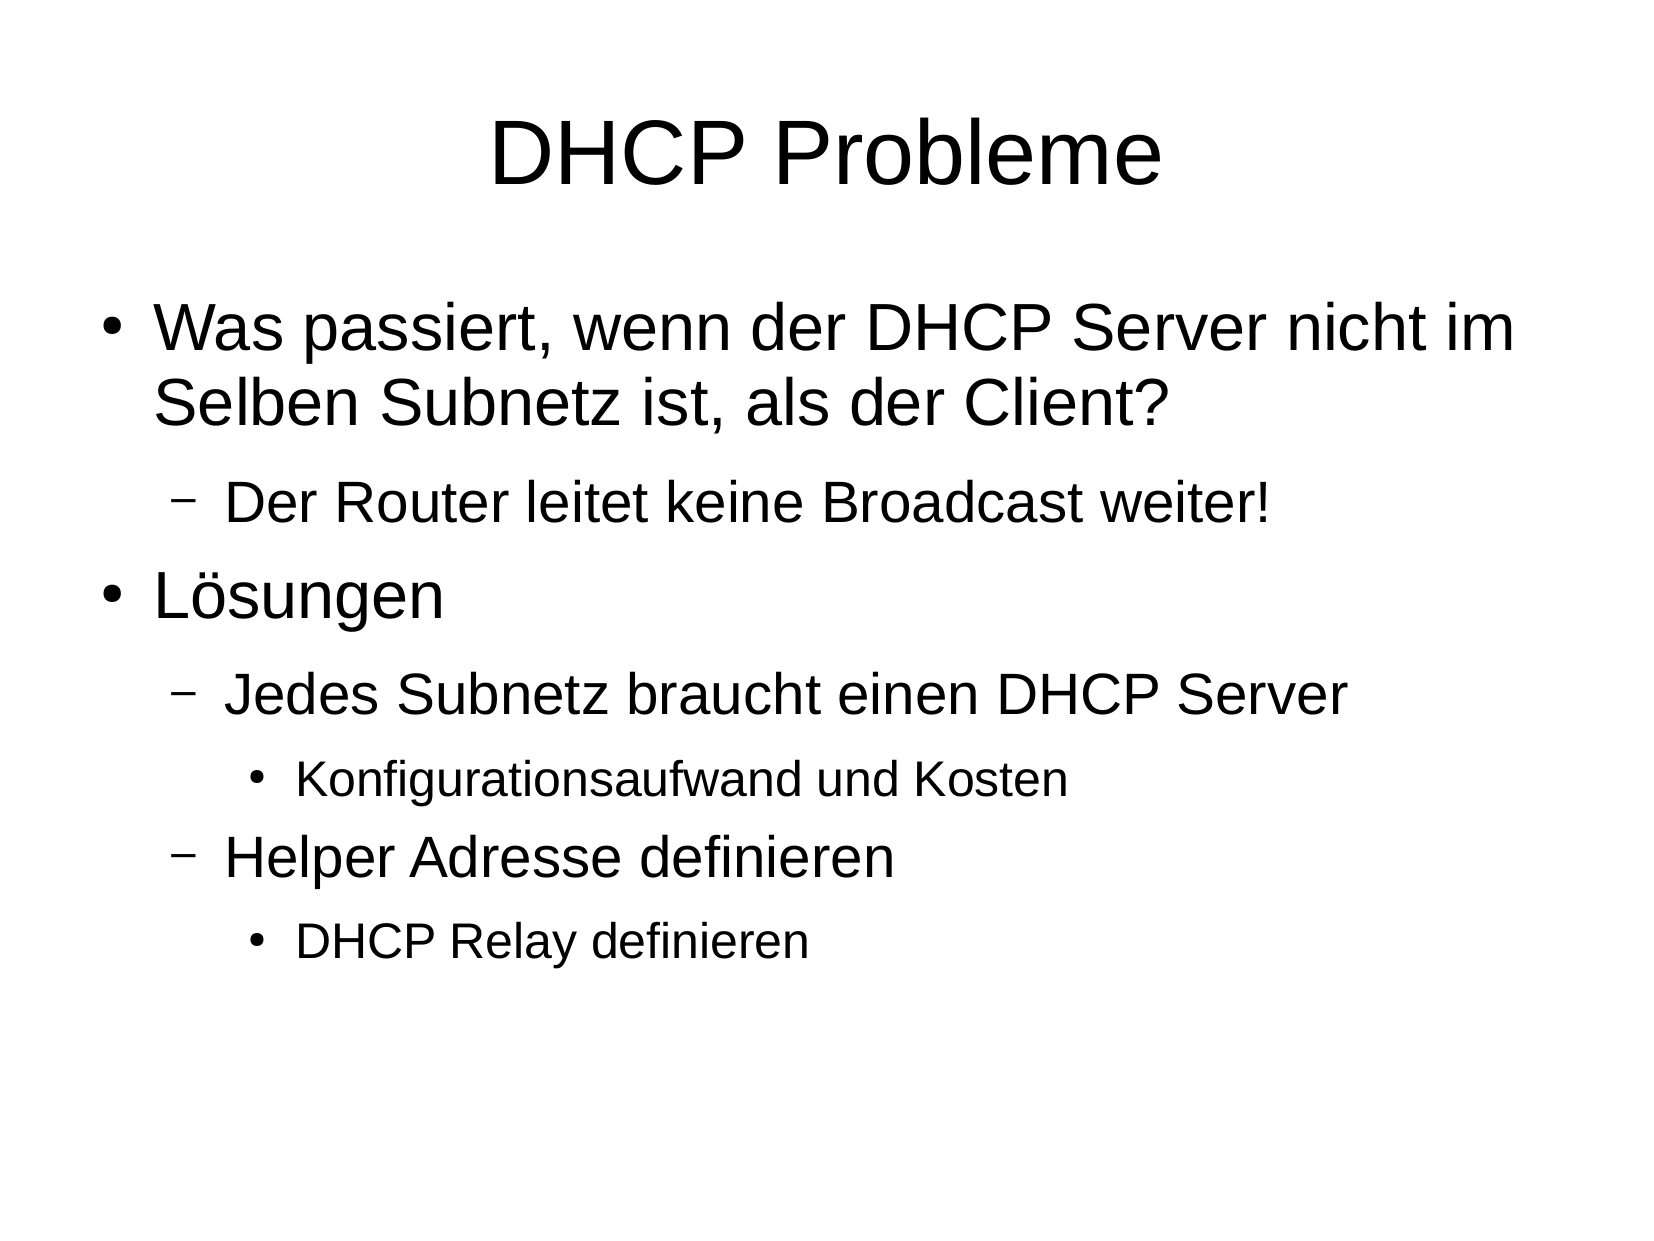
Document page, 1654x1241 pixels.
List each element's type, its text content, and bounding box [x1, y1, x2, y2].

title DHCP Probleme [82, 49, 1571, 257]
list Was passiert, wenn der DHCP Server nicht im Selben Subnetz ist, als der Client? Der Router leitet keine Broadcast weiter! Lösungen Jedes Subnetz braucht einen DHCP Server Konfigurationsaufwand und Kosten Helper Adresse definieren DHCP Relay definieren [82, 290, 1571, 1010]
